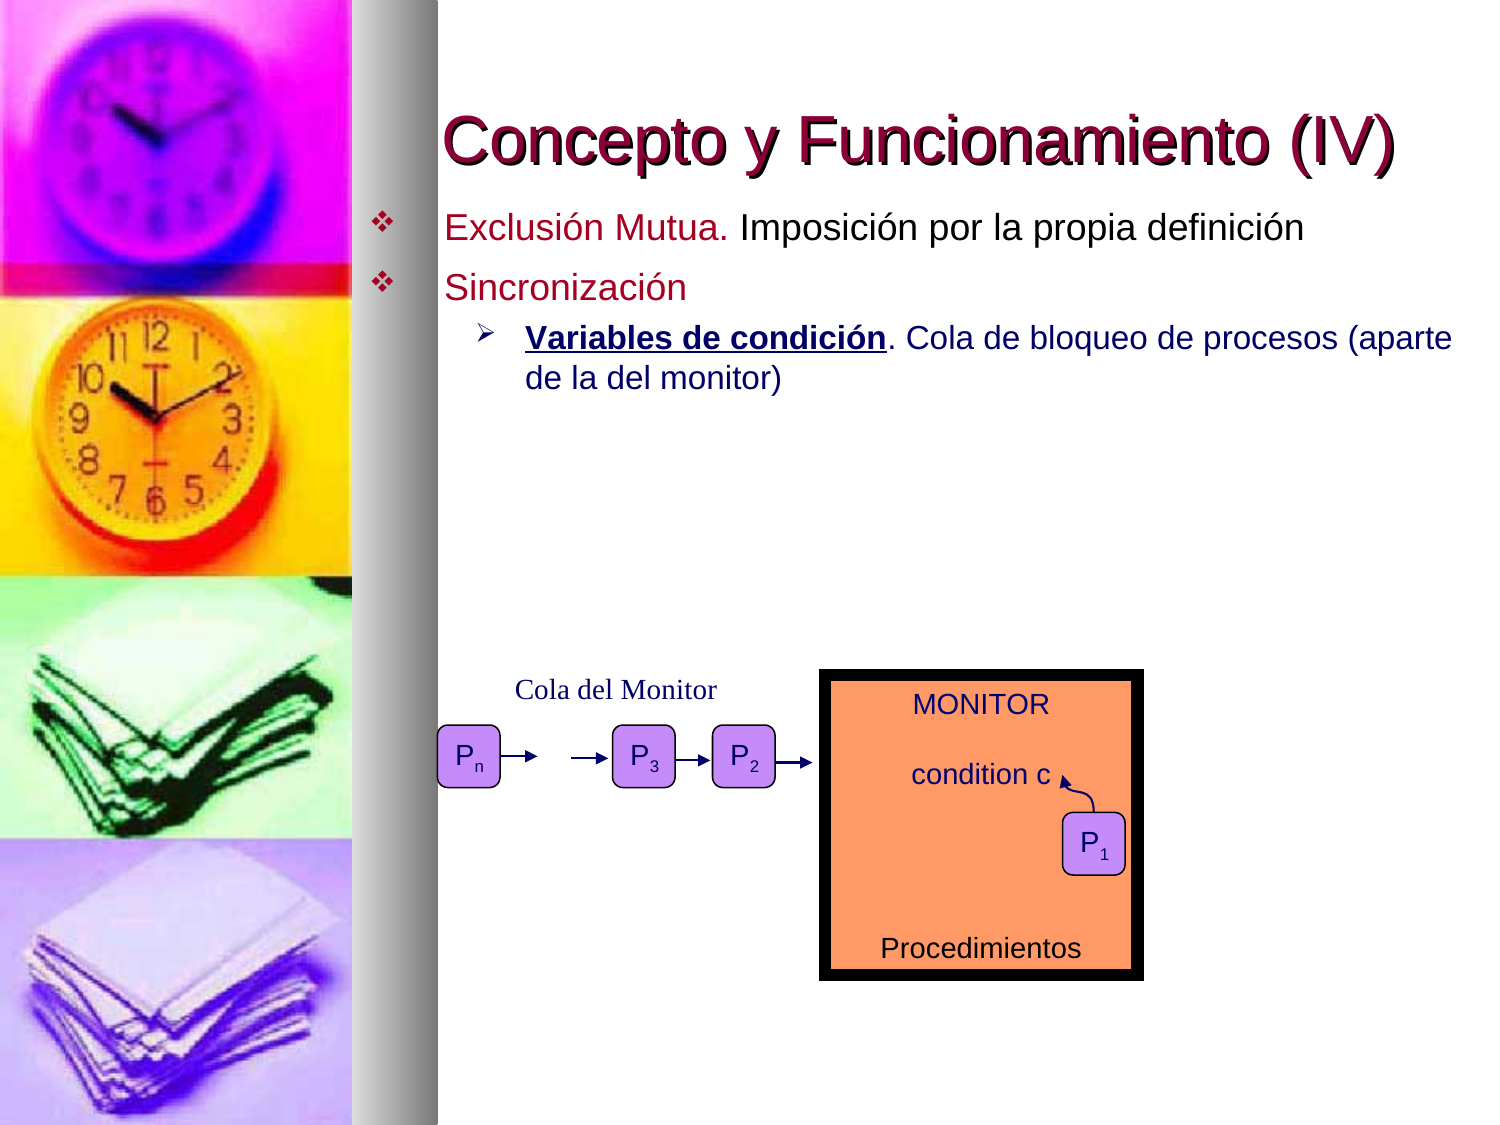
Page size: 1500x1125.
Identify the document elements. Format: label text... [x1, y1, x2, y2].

text_box P2 [712, 725, 776, 788]
title Concepto y Funcionamiento (IV) [426, 36, 1477, 165]
text_box P3 [612, 725, 676, 788]
list [399, 414, 1450, 1000]
text_box MONITOR condition c Procedimientos [825, 675, 1138, 976]
text_box Sincronización Variables de condición. Cola de bloqueo de procesos (aparte de la del monitor) [354, 225, 1480, 414]
text_box Cola del Monitor [499, 662, 751, 713]
text_box Exclusión Mutua. Imposición por la propia definición [354, 165, 1480, 225]
text_box P1 [1062, 812, 1126, 876]
text_box Pn [437, 725, 501, 788]
picture [0, 0, 352, 1125]
